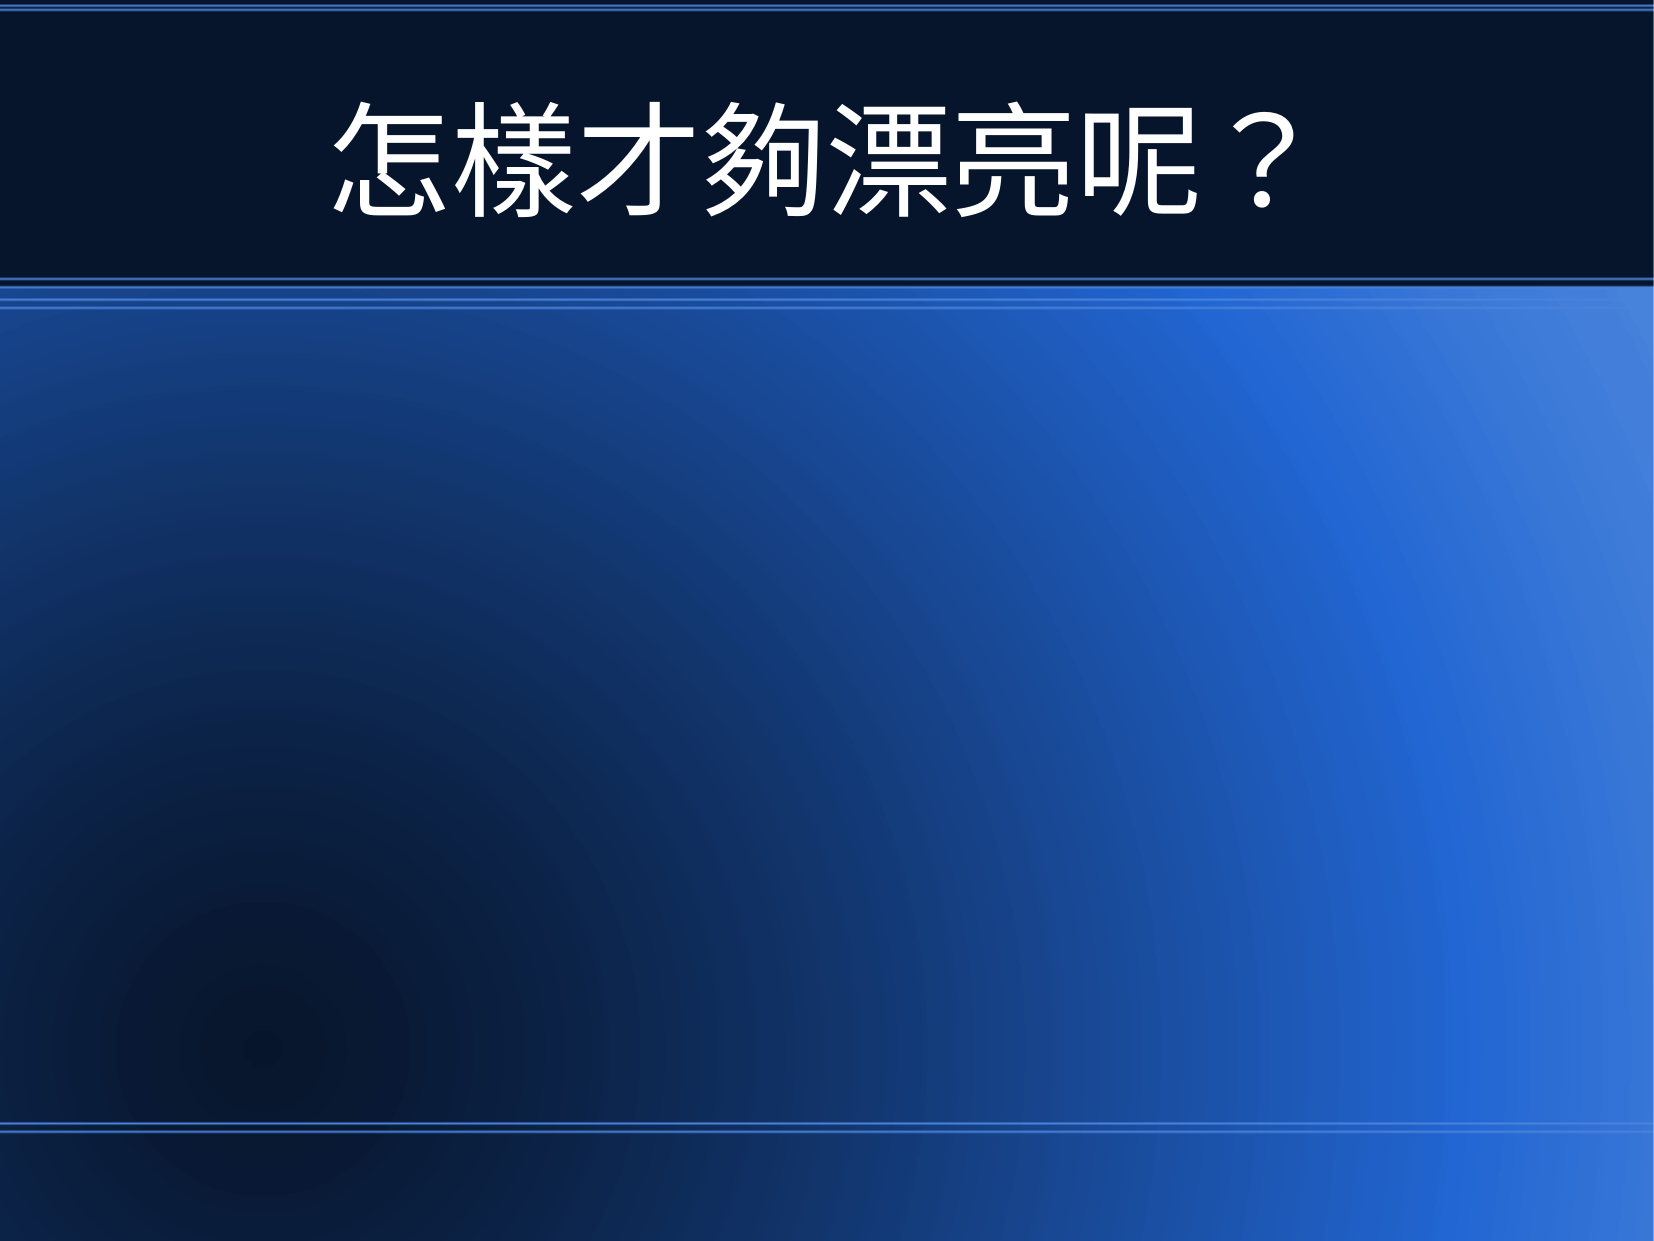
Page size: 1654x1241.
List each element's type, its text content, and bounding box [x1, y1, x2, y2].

picture [0, 0, 1654, 1241]
title 怎樣才夠漂亮呢？ [82, 49, 1571, 257]
